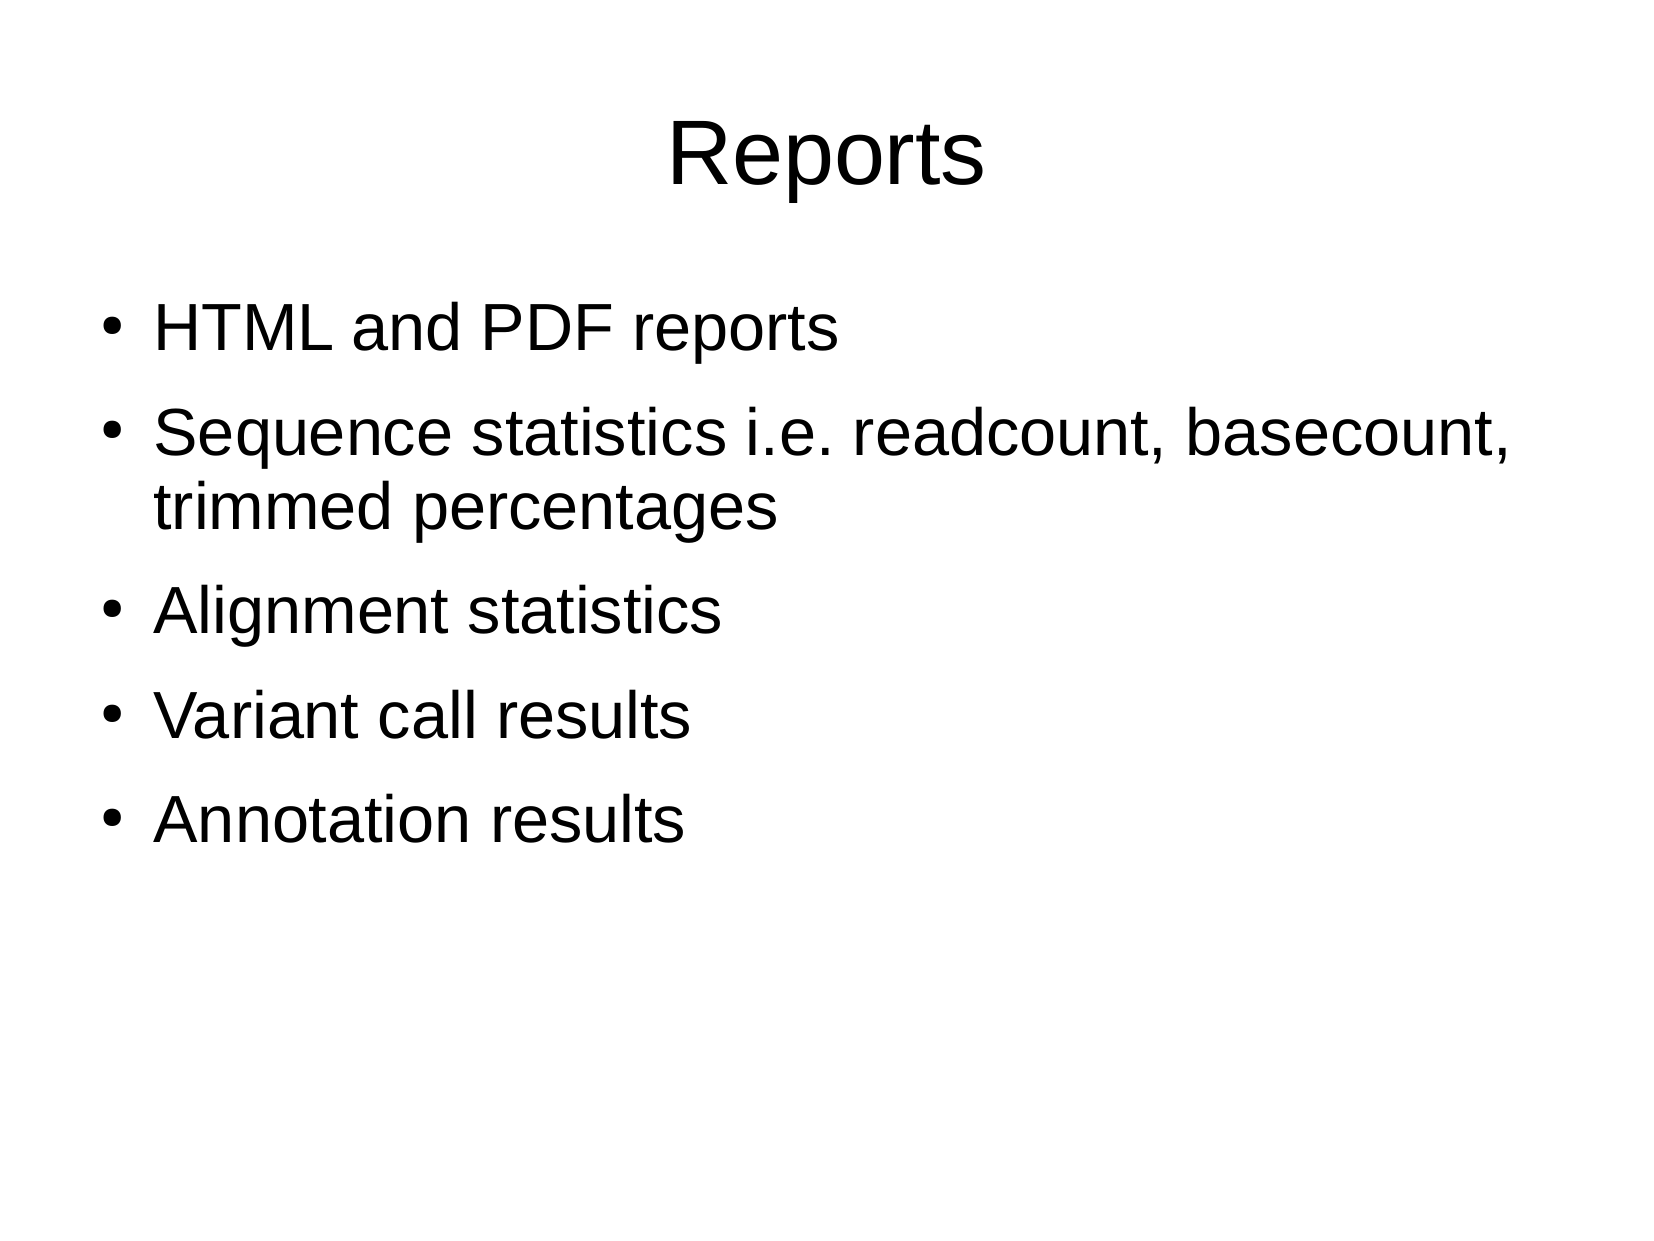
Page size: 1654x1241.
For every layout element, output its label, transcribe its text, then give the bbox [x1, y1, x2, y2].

list HTML and PDF reports Sequence statistics i.e. readcount, basecount, trimmed percentages Alignment statistics Variant call results Annotation results [82, 290, 1571, 1109]
title Reports [82, 56, 1571, 250]
